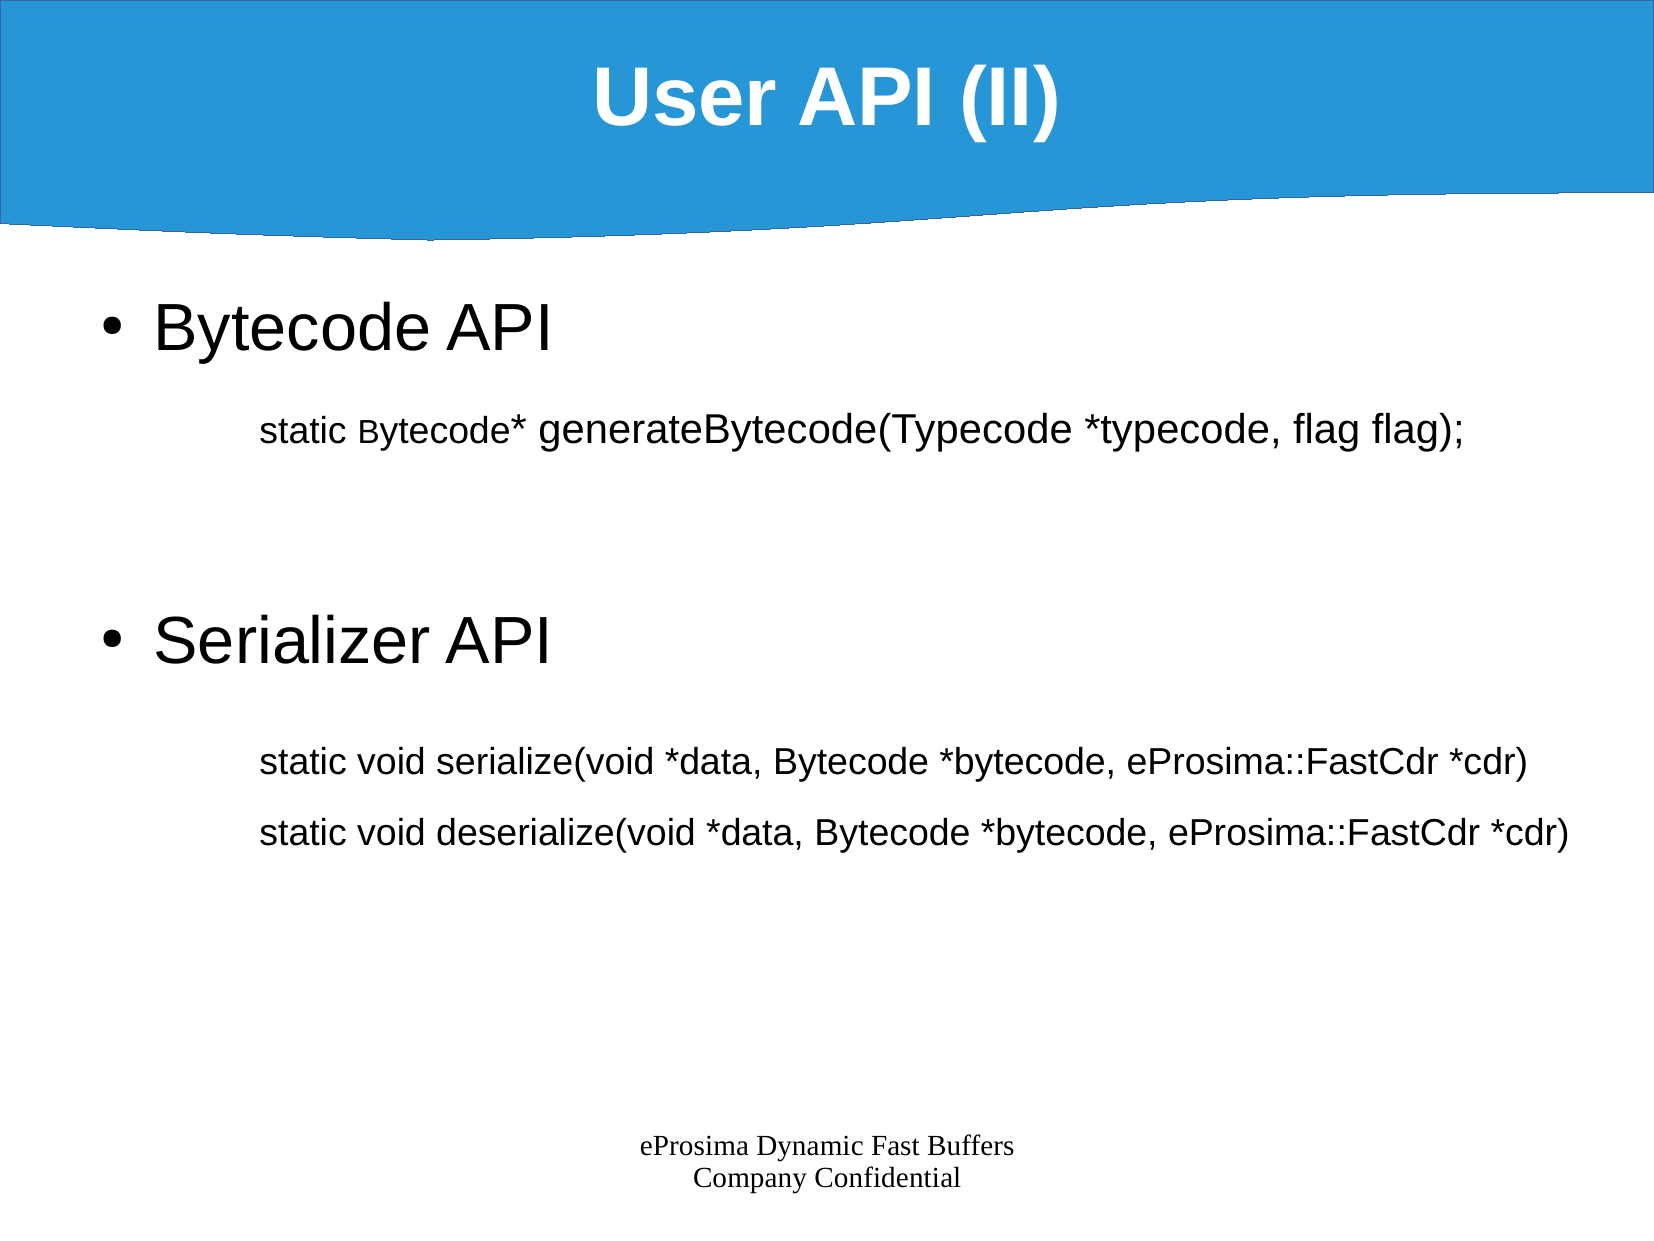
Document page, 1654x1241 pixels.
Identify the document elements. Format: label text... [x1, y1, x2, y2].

list static void serialize(void *data, Bytecode *bytecode, eProsima::FastCdr *cdr) static void deserialize(void *data, Bytecode *bytecode, eProsima::FastCdr *cdr) [221, 740, 1654, 1010]
list Bytecode API Serializer API [82, 290, 1571, 1010]
list static Bytecode* generateBytecode(Typecode *typecode, flag flag); [221, 405, 1654, 676]
text_box User API (II) [0, 0, 1654, 241]
